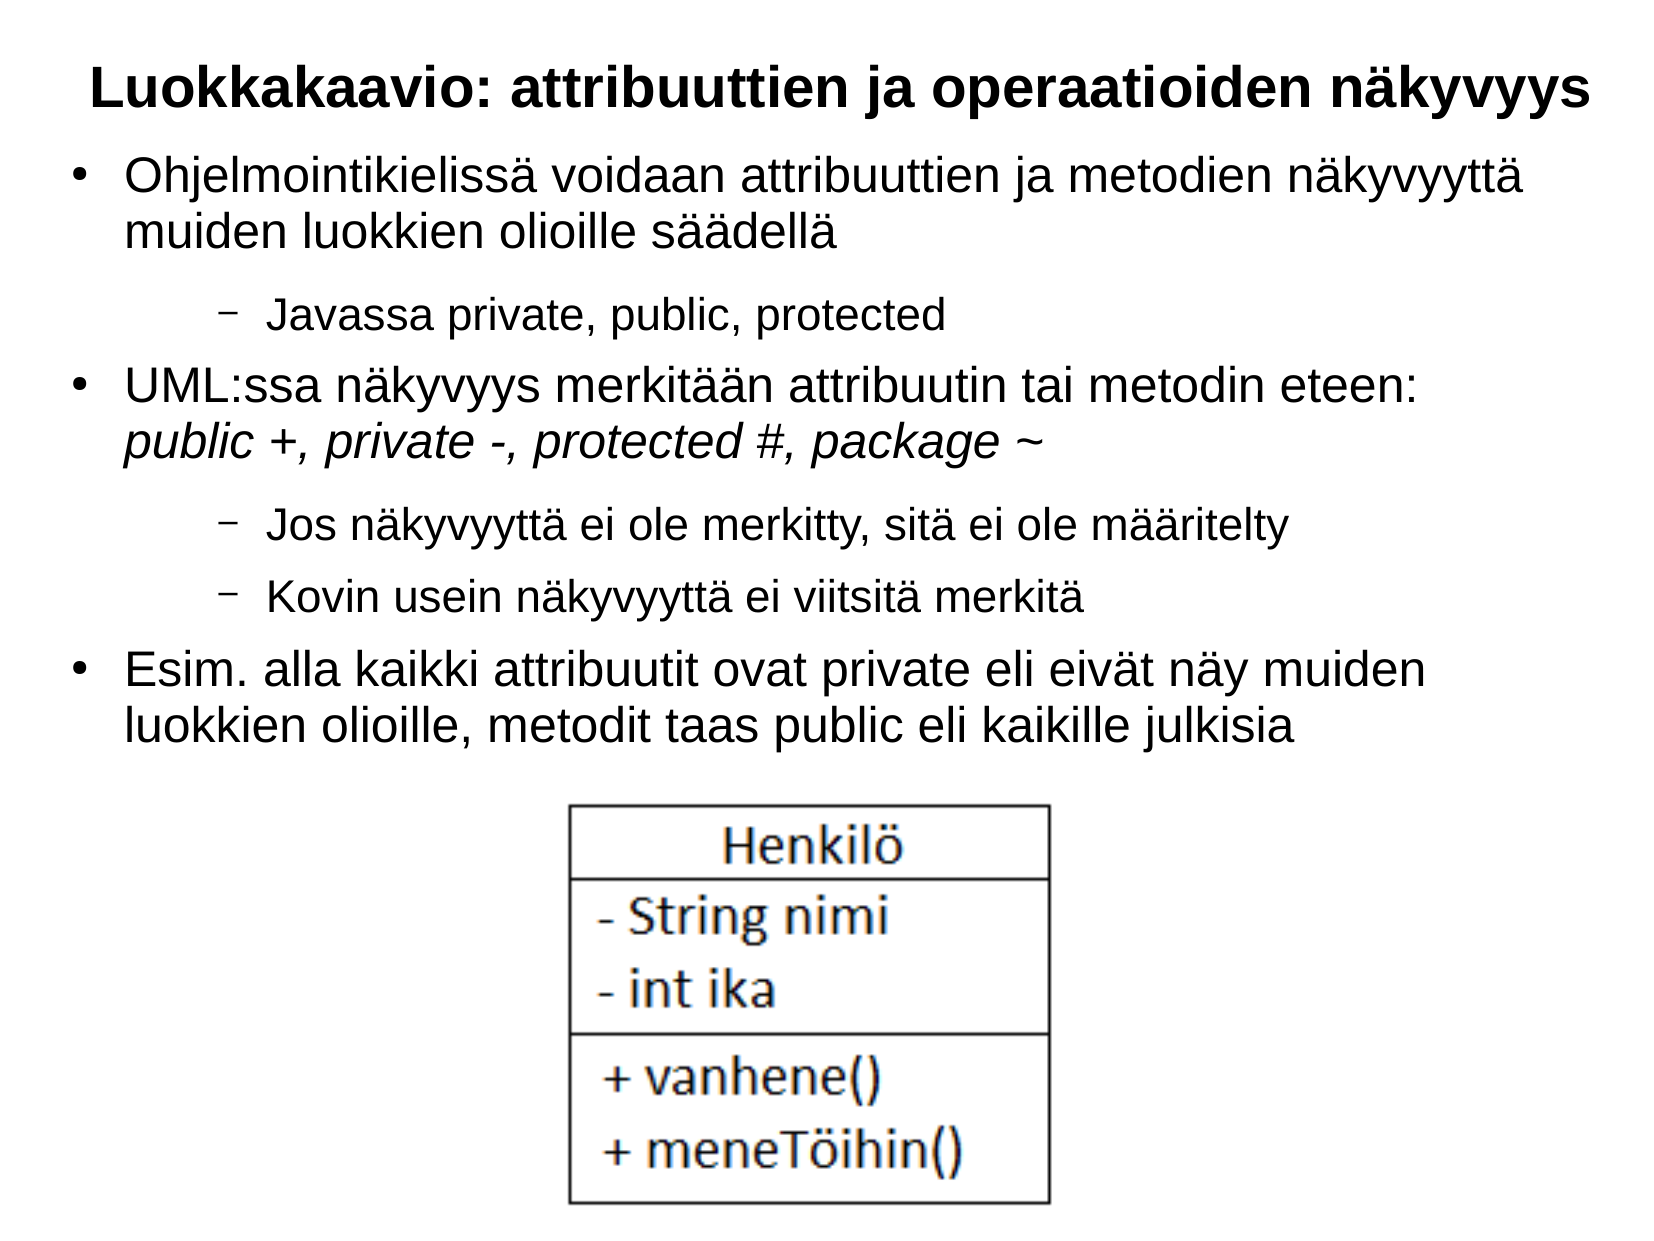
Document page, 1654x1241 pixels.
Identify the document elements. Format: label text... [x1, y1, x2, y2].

picture [561, 797, 1063, 1211]
title Luokkakaavio: attribuuttien ja operaatioiden näkyvyys [88, 54, 1595, 121]
list Ohjelmointikielissä voidaan attribuuttien ja metodien näkyvyyttä muiden luokkien olioille säädellä Javassa private, public, protected UML:ssa näkyvyys merkitään attribuutin tai metodin eteen: public +, private -, protected #, package ~ Jos näkyvyyttä ei ole merkitty, sitä ei ole määritelty Kovin usein näkyvyyttä ei viitsitä merkitä Esim. alla kaikki attribuutit ovat private eli eivät näy muiden luokkien olioille, metodit taas public eli kaikille julkisia [53, 147, 1595, 753]
